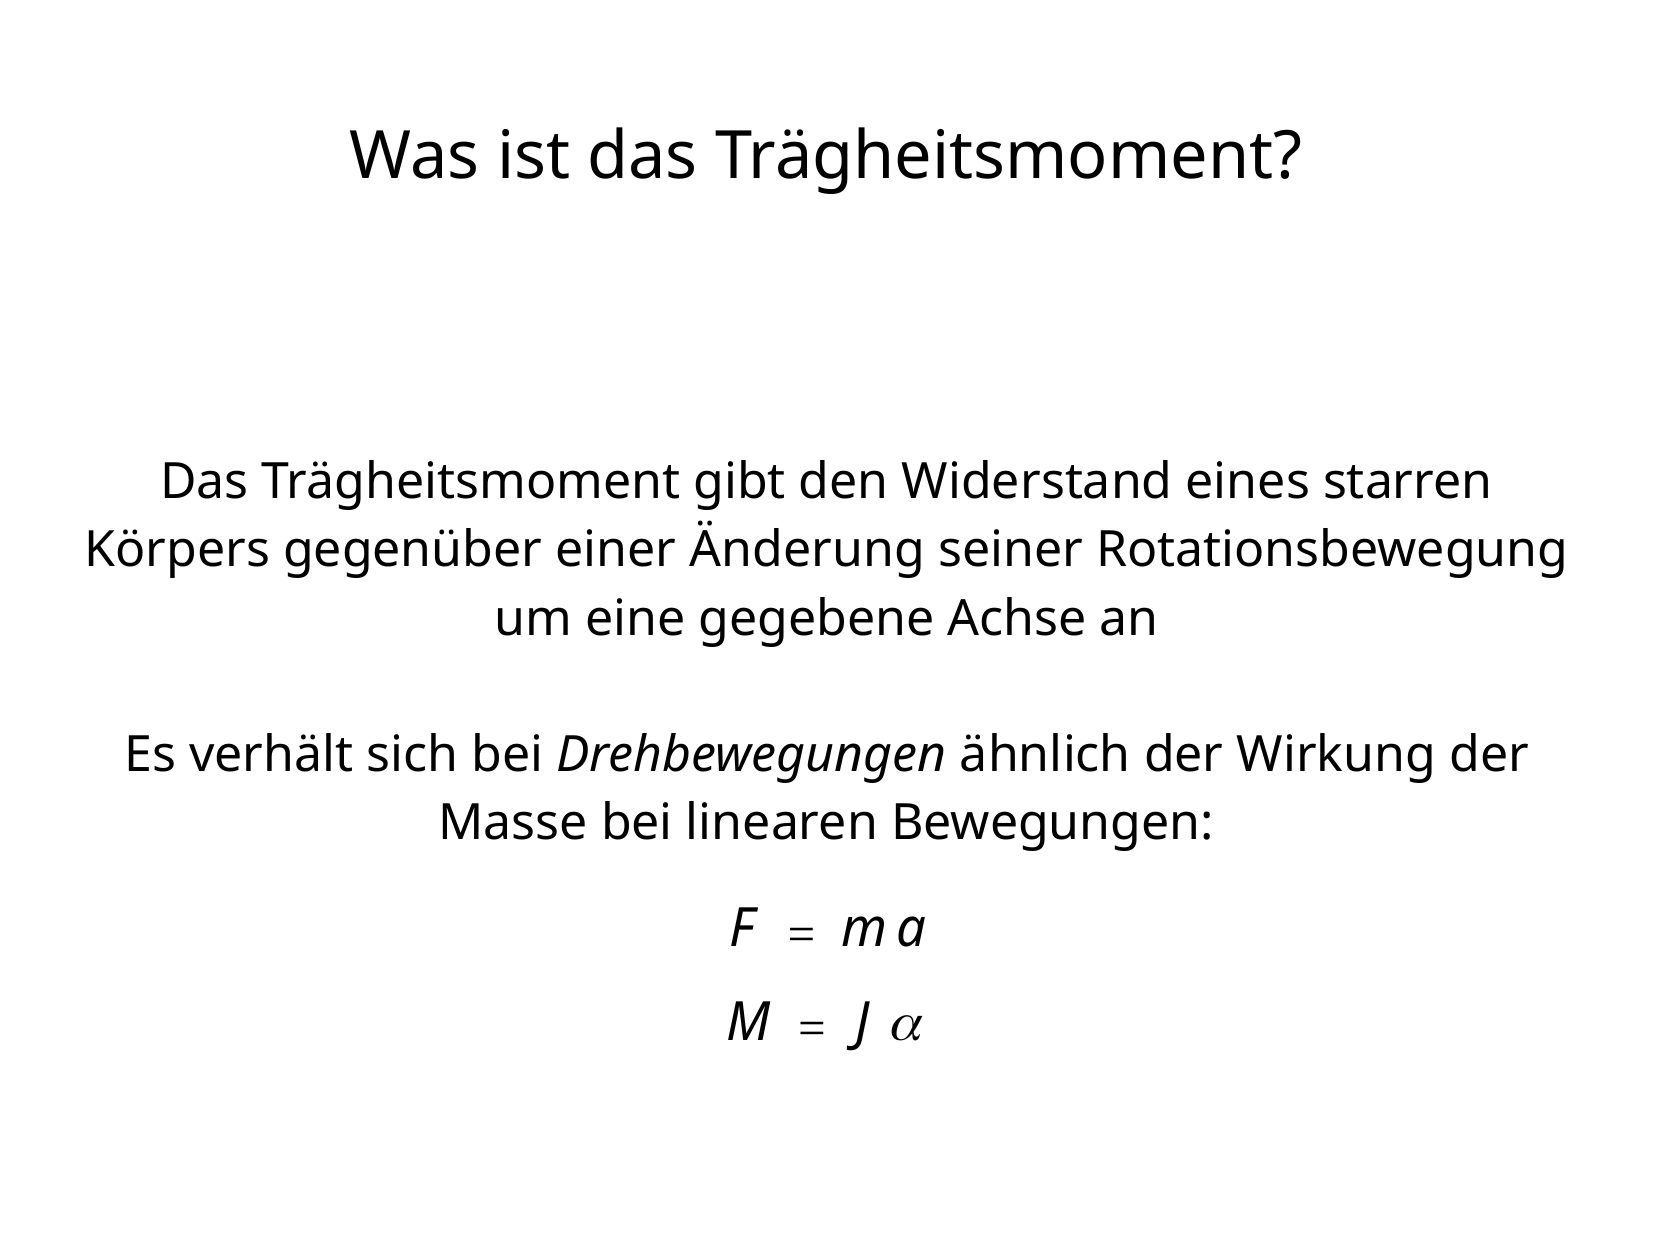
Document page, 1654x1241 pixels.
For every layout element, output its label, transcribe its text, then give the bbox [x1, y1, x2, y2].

subtitle Das Trägheitsmoment gibt den Widerstand eines starren Körpers gegenüber einer Änderung seiner Rotationsbewegung um eine gegebene Achse an Es verhält sich bei Drehbewegungen ähnlich der Wirkung der Masse bei linearen Bewegungen: [82, 290, 1571, 1010]
chart [720, 894, 933, 1055]
title Was ist das Trägheitsmoment? [82, 49, 1571, 257]
